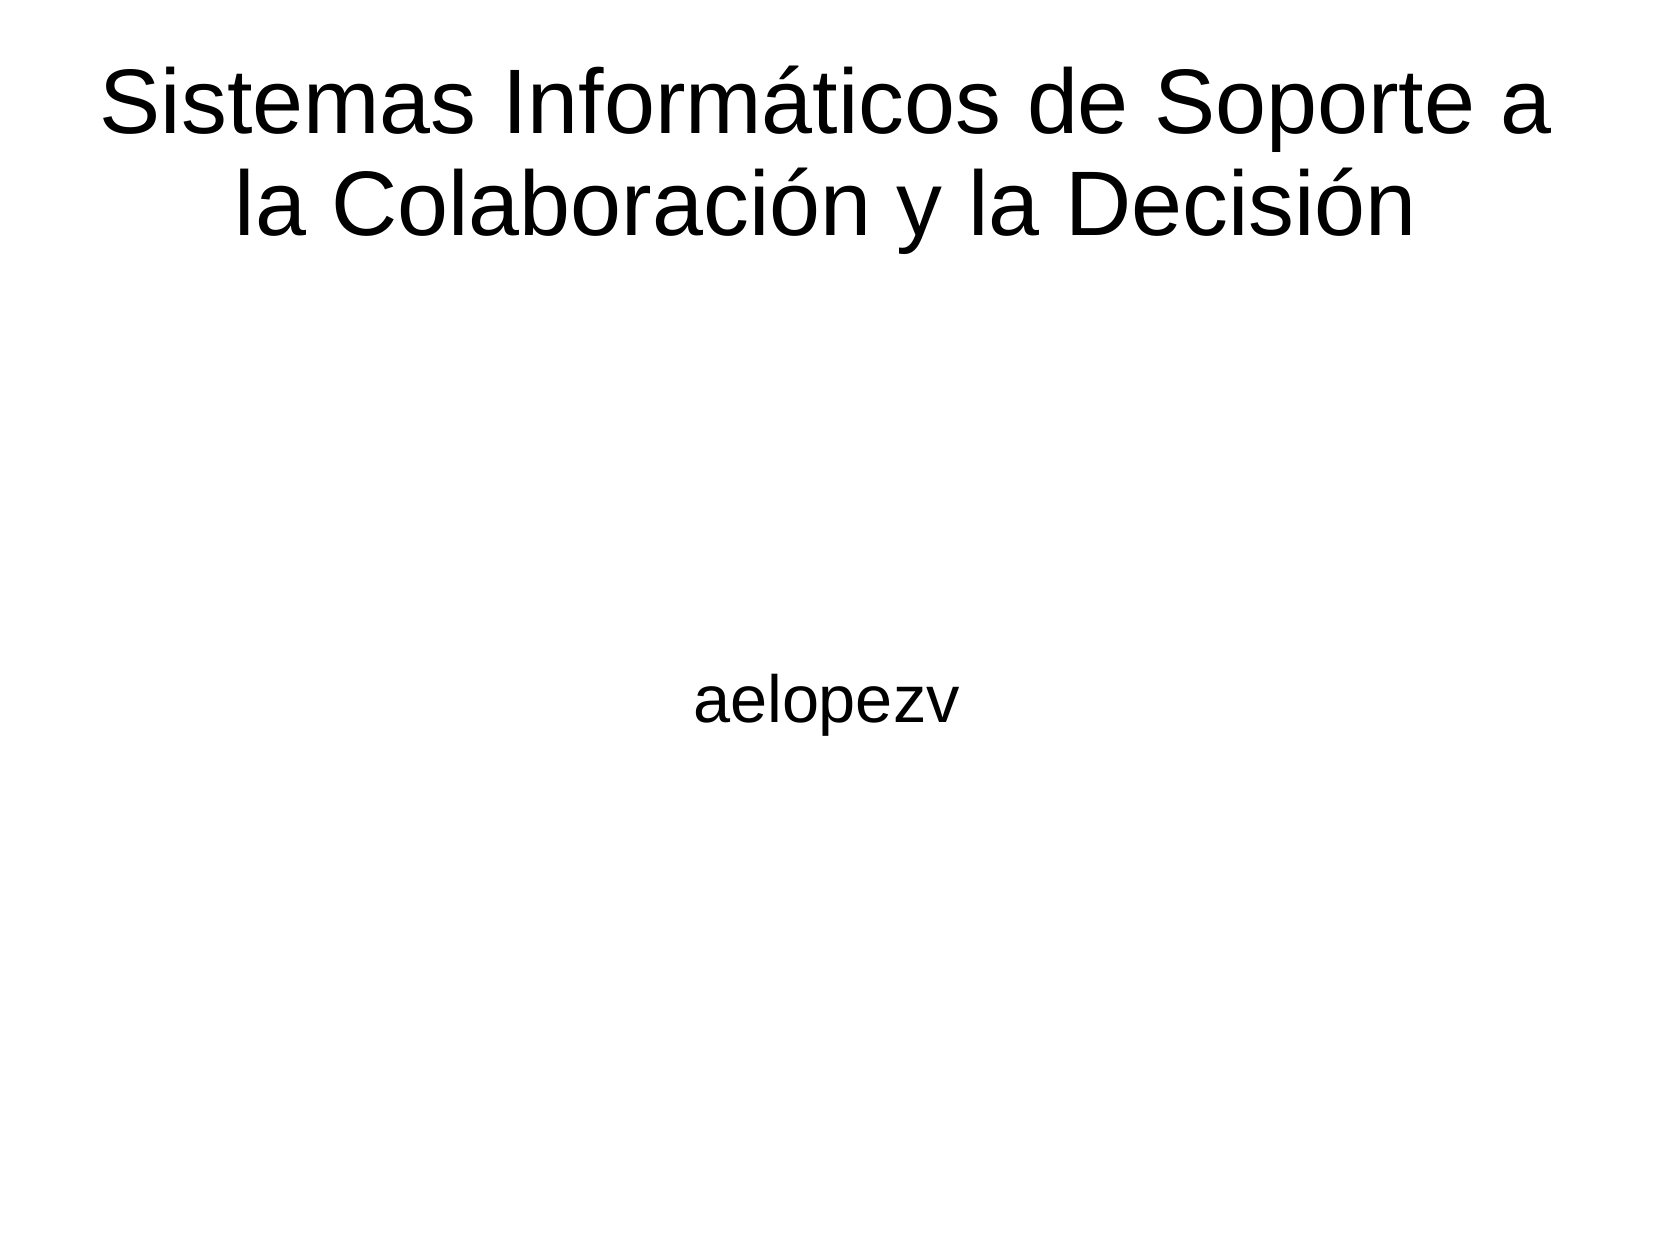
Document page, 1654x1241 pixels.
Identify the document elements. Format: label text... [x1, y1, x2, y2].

subtitle aelopezv [82, 290, 1571, 1109]
title Sistemas Informáticos de Soporte a la Colaboración y la Decisión [82, 49, 1571, 257]
